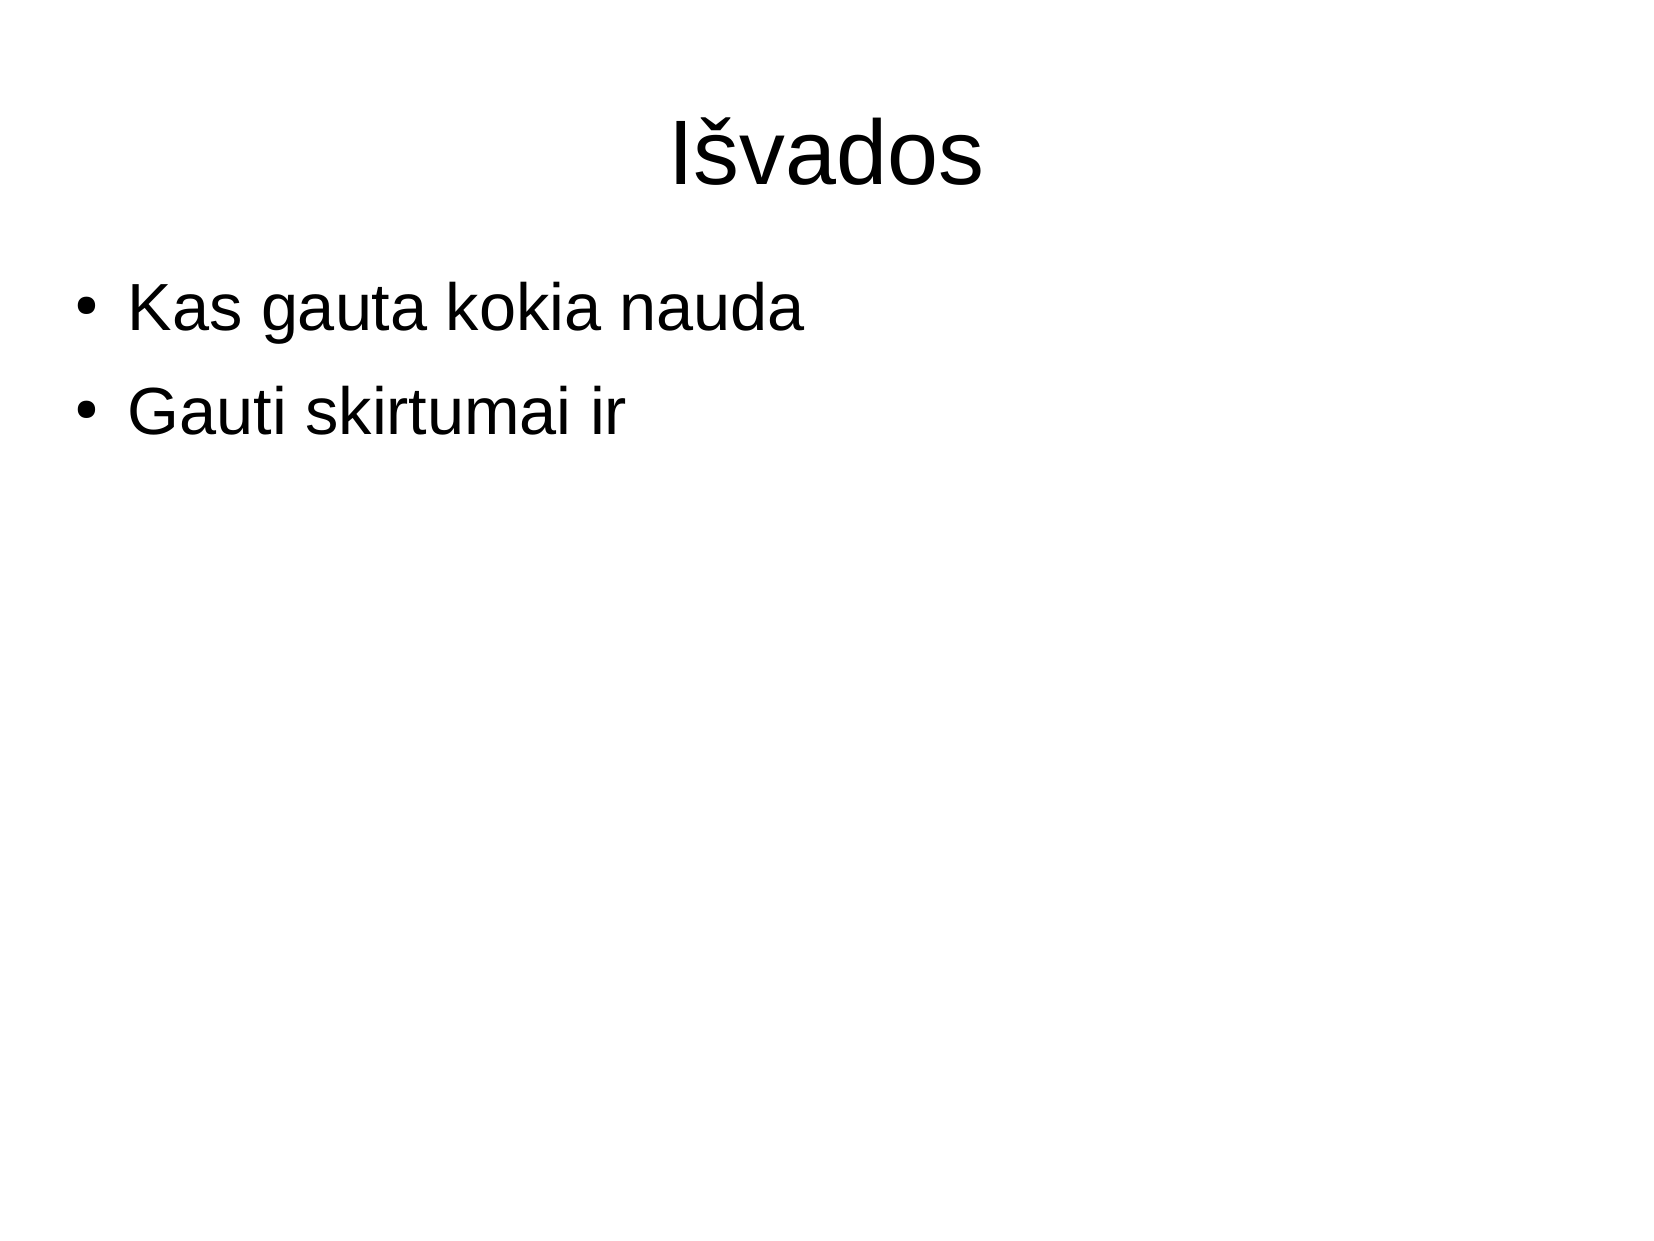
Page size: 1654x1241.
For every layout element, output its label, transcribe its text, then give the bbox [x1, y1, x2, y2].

list Kas gauta kokia nauda Gauti skirtumai ir [56, 270, 1546, 990]
title Išvados [82, 49, 1571, 257]
